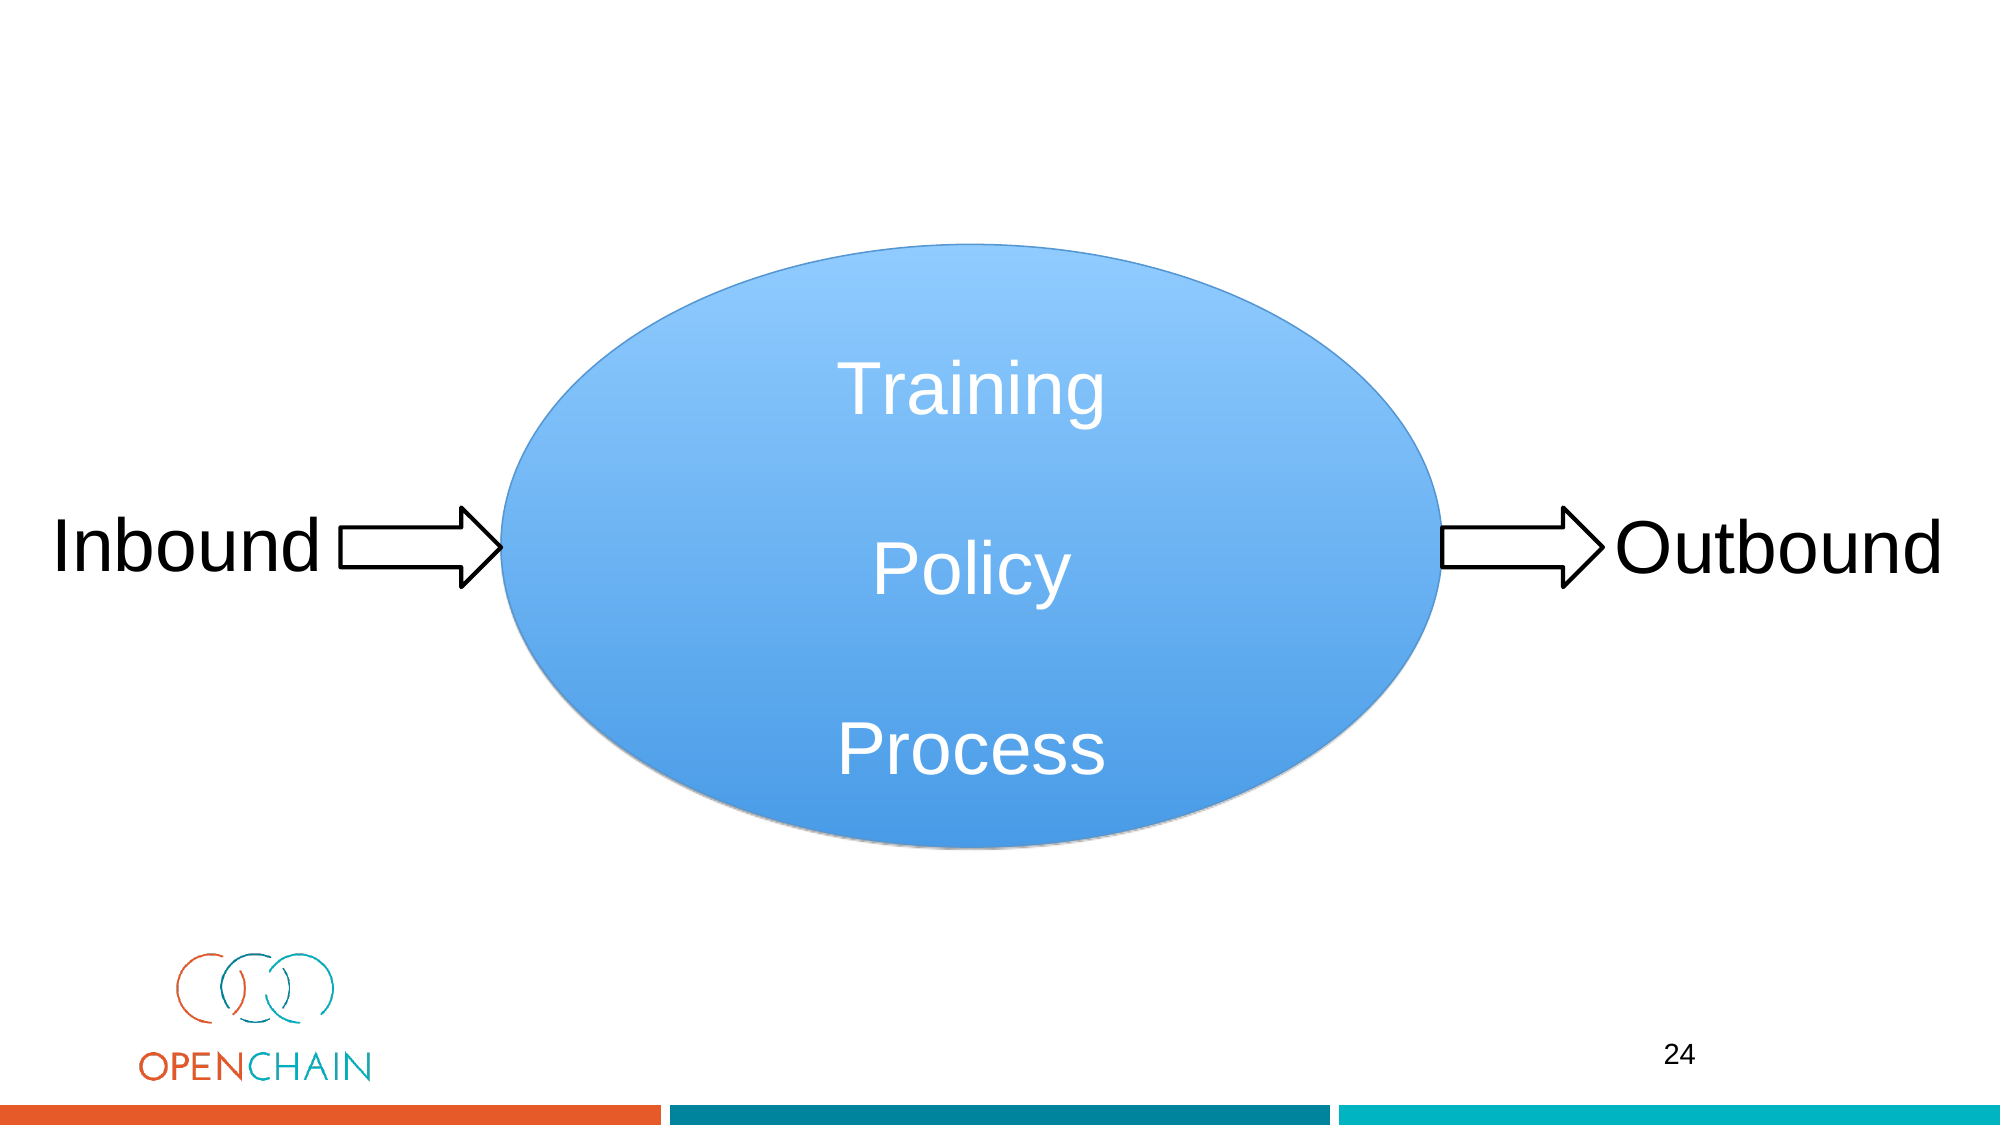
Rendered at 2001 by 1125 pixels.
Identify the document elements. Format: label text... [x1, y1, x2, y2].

text_box Training Policy Process [501, 244, 1442, 848]
text_box 24 [1648, 1022, 1863, 1083]
text_box [340, 507, 502, 588]
text_box Inbound [36, 488, 341, 595]
text_box Outbound [1600, 491, 1963, 598]
text_box [1442, 507, 1603, 588]
